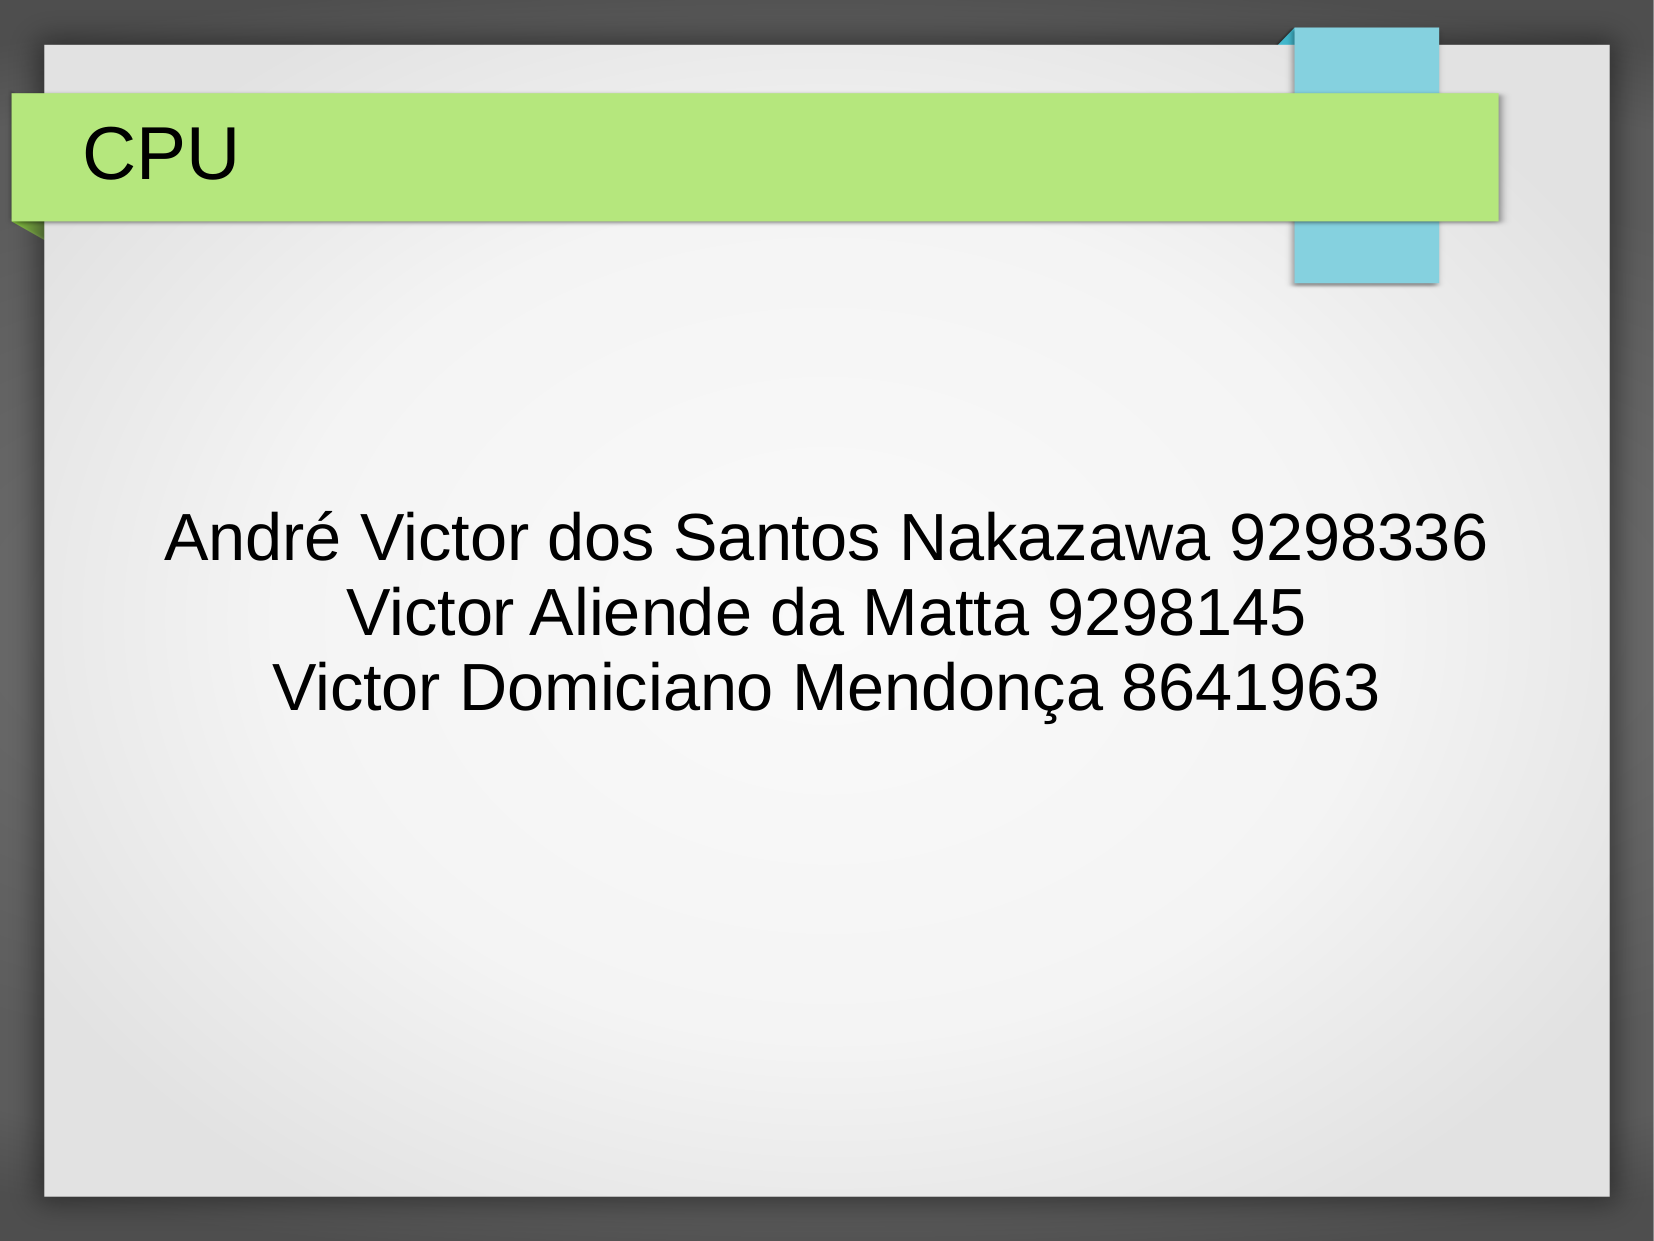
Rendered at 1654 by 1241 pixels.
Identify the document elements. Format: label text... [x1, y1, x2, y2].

title CPU [82, 94, 1264, 213]
picture [0, 0, 1654, 1241]
subtitle André Victor dos Santos Nakazawa 9298336 Victor Aliende da Matta 9298145 Victor Domiciano Mendonça 8641963 [82, 290, 1571, 1010]
